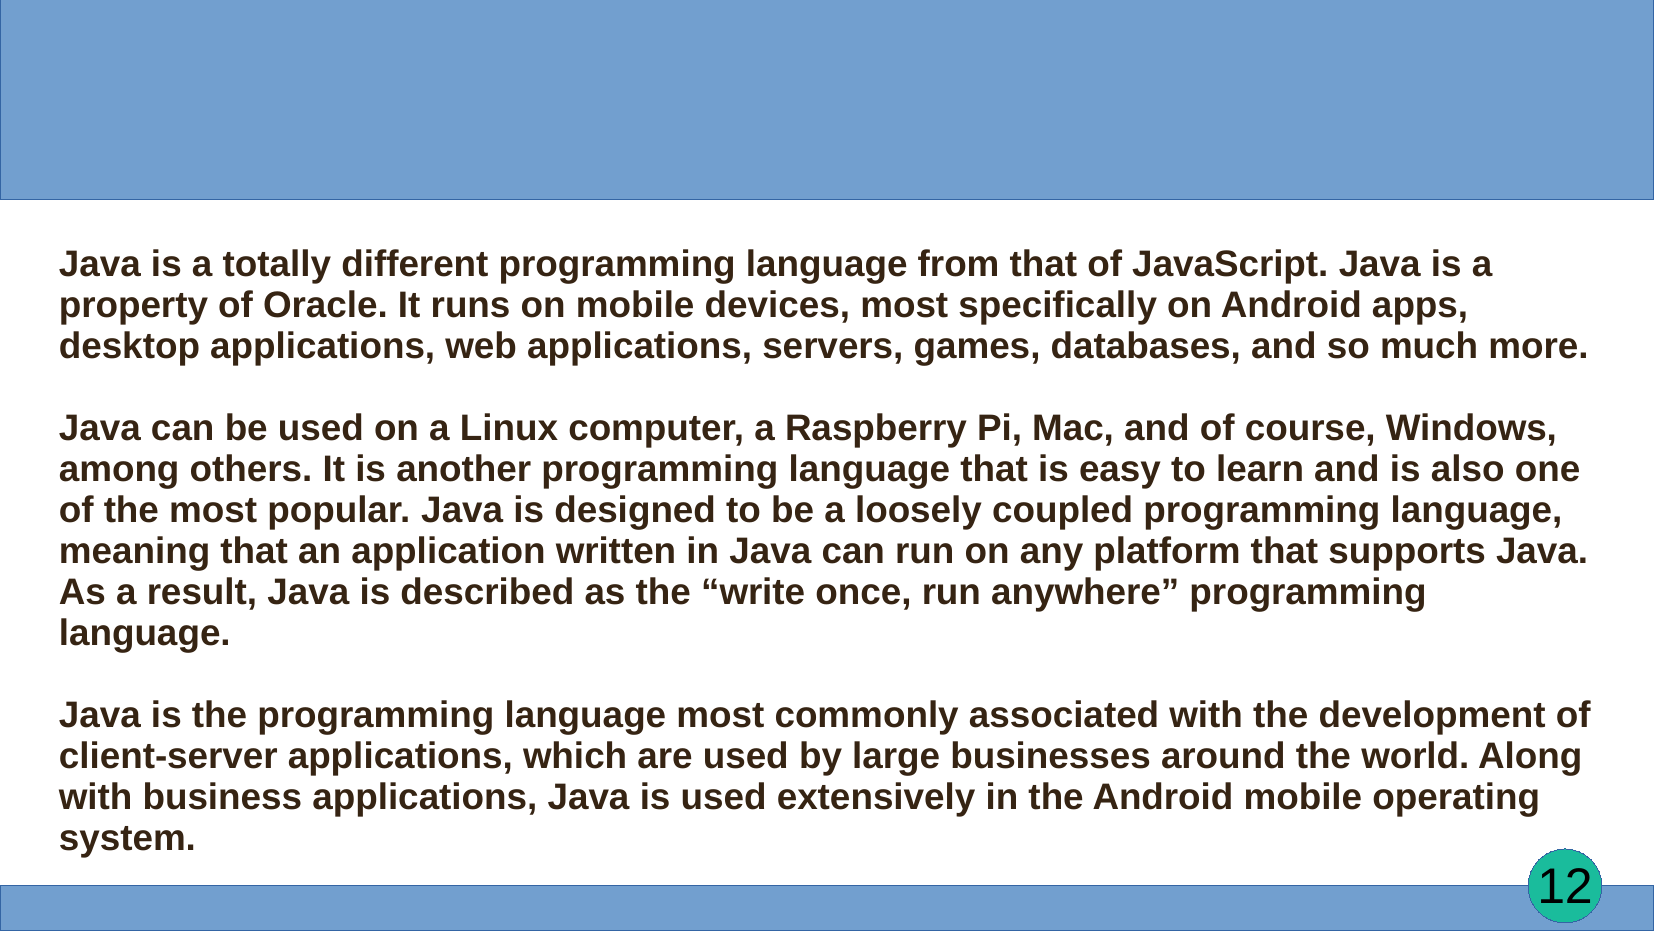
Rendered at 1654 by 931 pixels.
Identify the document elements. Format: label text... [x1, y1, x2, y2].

list Java is a totally different programming language from that of JavaScript. Java is a property of Oracle. It runs on mobile devices, most specifically on Android apps, desktop applications, web applications, servers, games, databases, and so much more. Java can be used on a Linux computer, a Raspberry Pi, Mac, and of course, Windows, among others. It is another programming language that is easy to learn and is also one of the most popular. Java is designed to be a loosely coupled programming language, meaning that an application written in Java can run on any platform that supports Java. As a result, Java is described as the “write once, run anywhere” programming language. Java is the programming language most commonly associated with the development of client-server applications, which are used by large businesses around the world. Along with business applications, Java is used extensively in the Android mobile operating system. [59, 243, 1595, 864]
